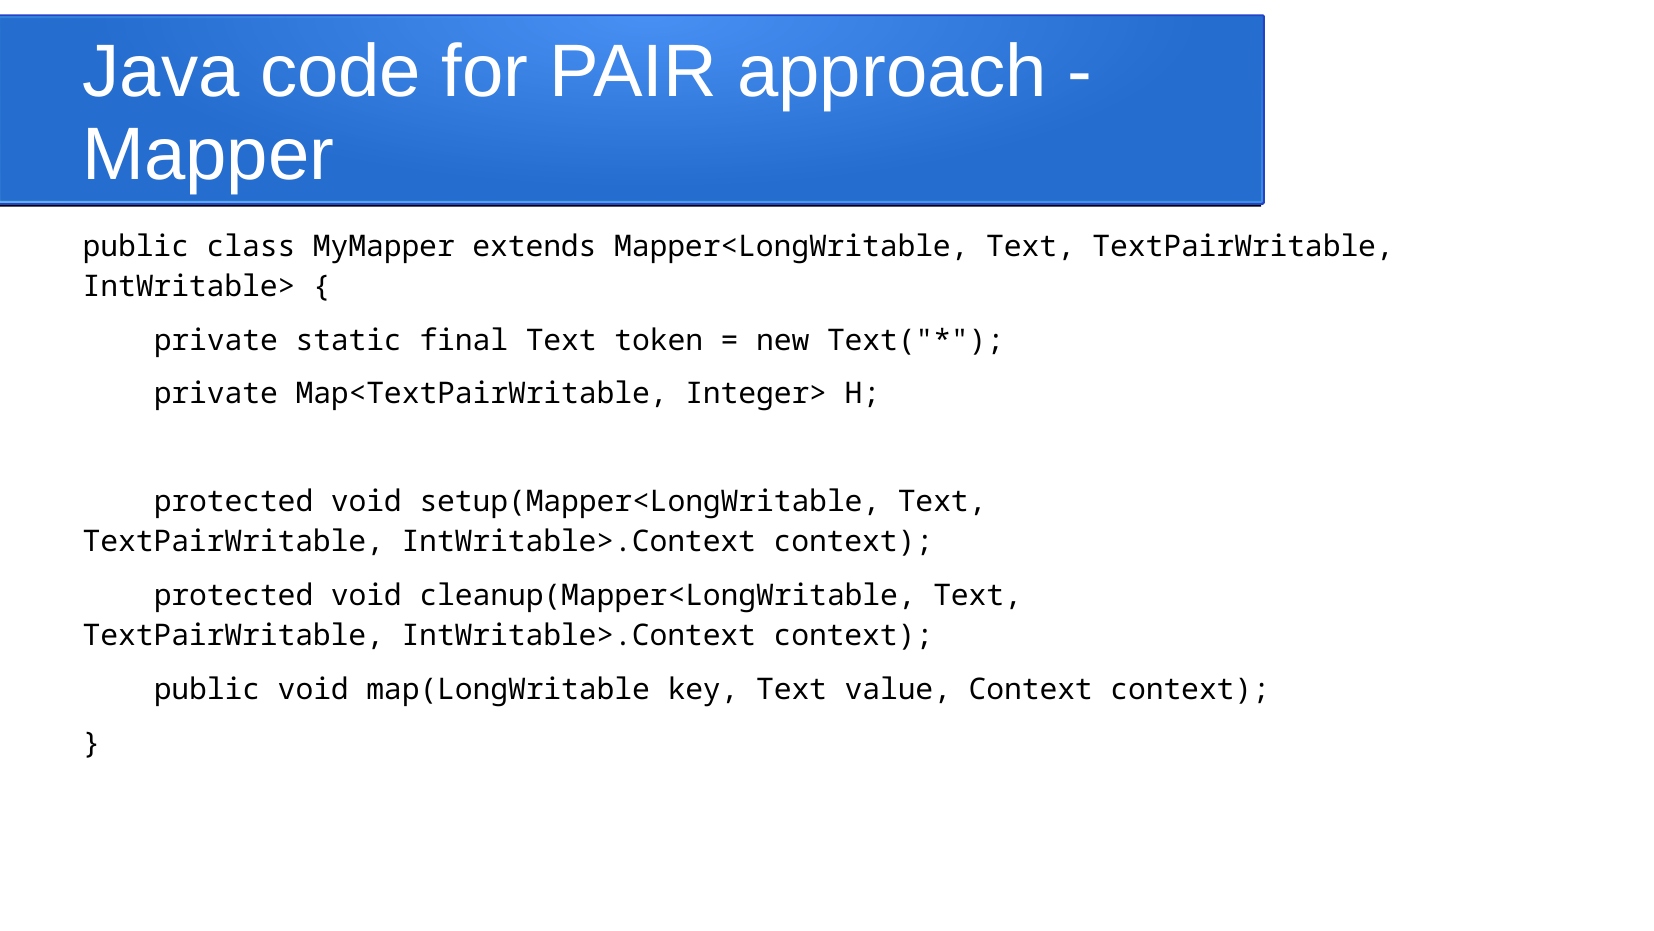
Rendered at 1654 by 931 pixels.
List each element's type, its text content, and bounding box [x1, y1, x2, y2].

title Java code for PAIR approach - Mapper [82, 29, 1235, 196]
list public class MyMapper extends Mapper<LongWritable, Text, TextPairWritable, IntWritable> { private static final Text token = new Text("*"); private Map<TextPairWritable, Integer> H; protected void setup(Mapper<LongWritable, Text, TextPairWritable, IntWritable>.Context context); protected void cleanup(Mapper<LongWritable, Text, TextPairWritable, IntWritable>.Context context); public void map(LongWritable key, Text value, Context context); } [82, 224, 1571, 764]
